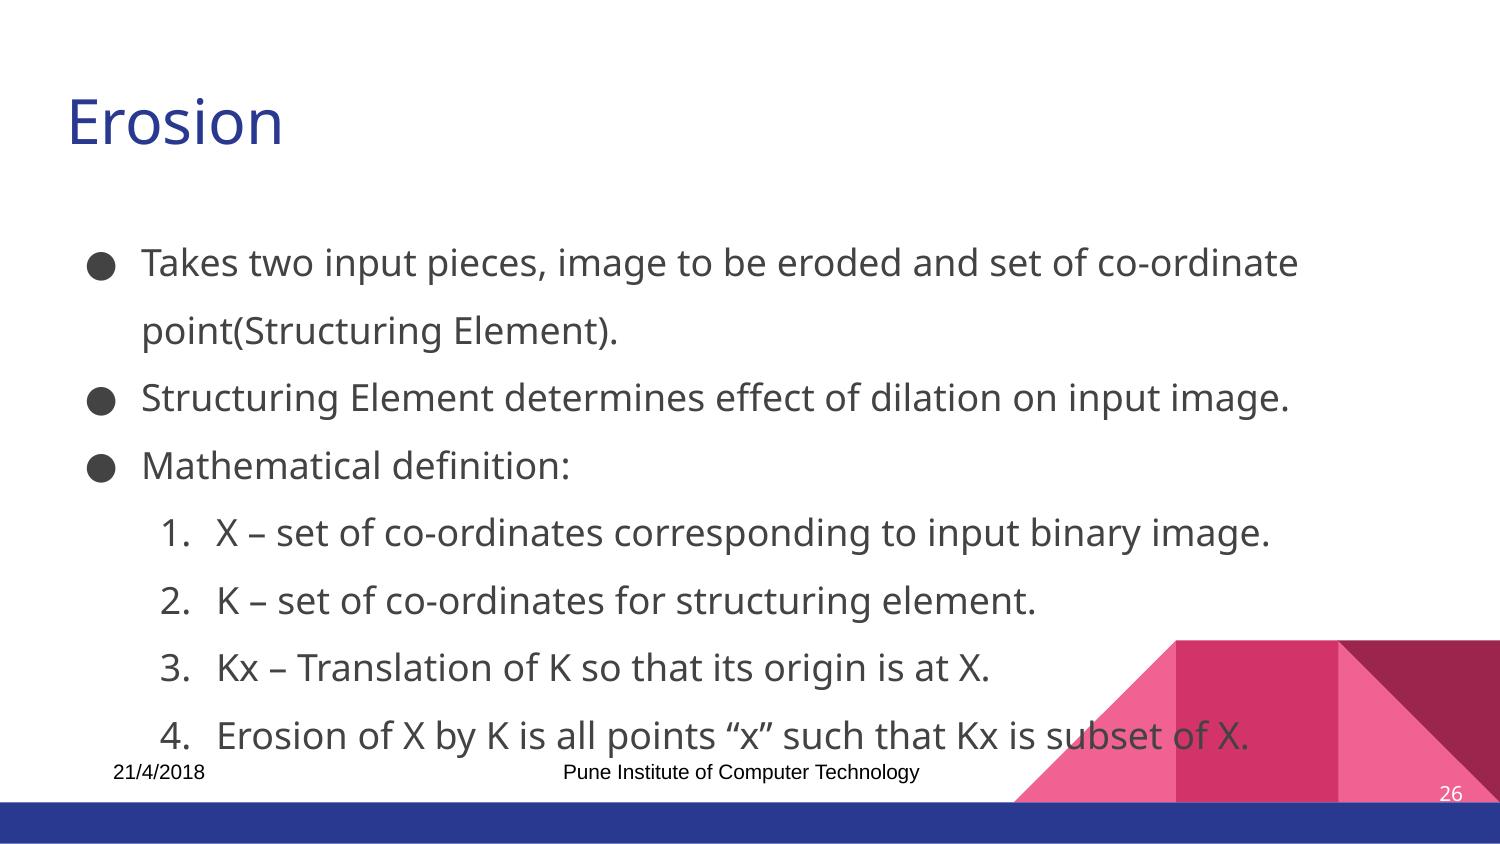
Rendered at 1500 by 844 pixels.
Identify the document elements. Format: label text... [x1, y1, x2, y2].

slide_number <number> [1387, 762, 1478, 828]
list Takes two input pieces, image to be eroded and set of co-ordinate point(Structuring Element). Structuring Element determines effect of dilation on input image. Mathematical definition: X – set of co-ordinates corresponding to input binary image. K – set of co-ordinates for structuring element. Kx – Translation of K so that its origin is at X. Erosion of X by K is all points “x” such that Kx is subset of X. [51, 201, 1449, 750]
title Erosion [51, 67, 1449, 167]
